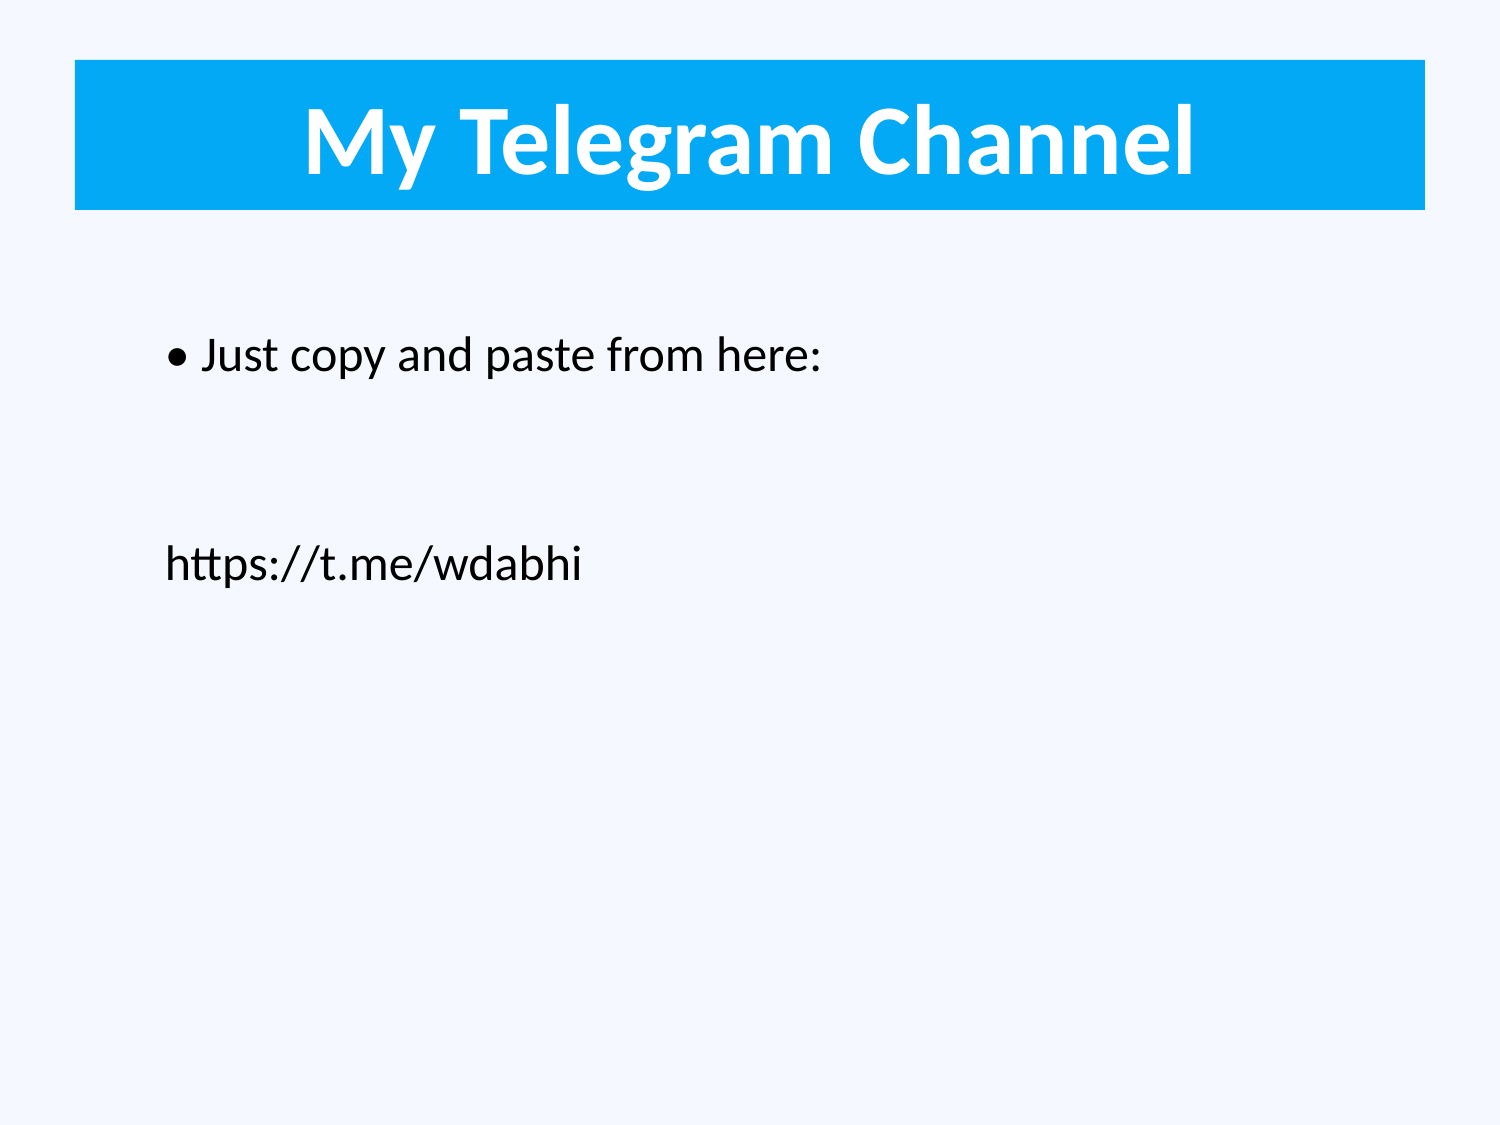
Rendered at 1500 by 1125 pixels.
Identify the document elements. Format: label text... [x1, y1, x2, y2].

text_box • Just copy and paste from here: https://t.me/wdabhi [149, 239, 1350, 599]
text_box My Telegram Channel [74, 59, 1425, 210]
